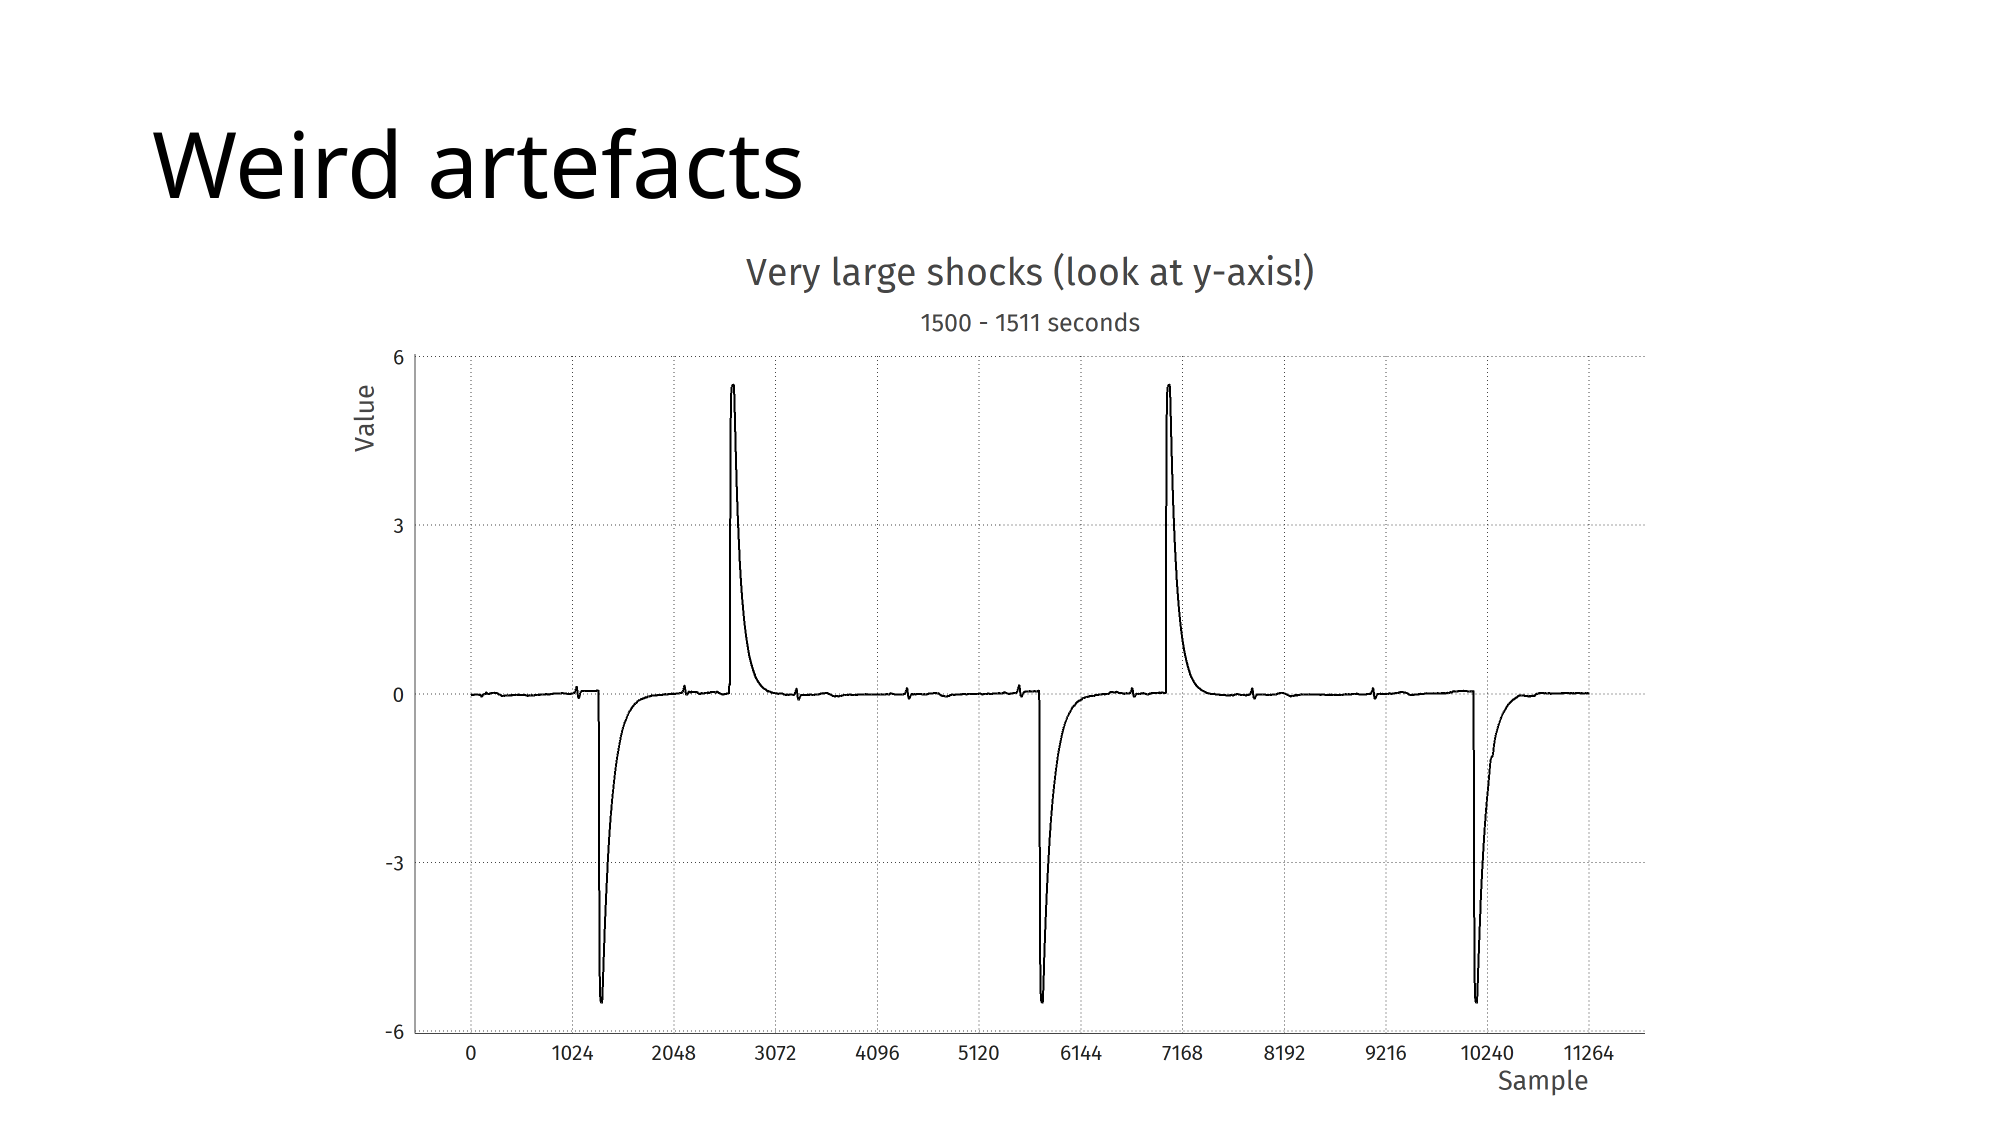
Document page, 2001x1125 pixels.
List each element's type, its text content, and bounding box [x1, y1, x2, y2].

title Weird artefacts [137, 59, 1863, 278]
picture [324, 224, 1675, 1125]
